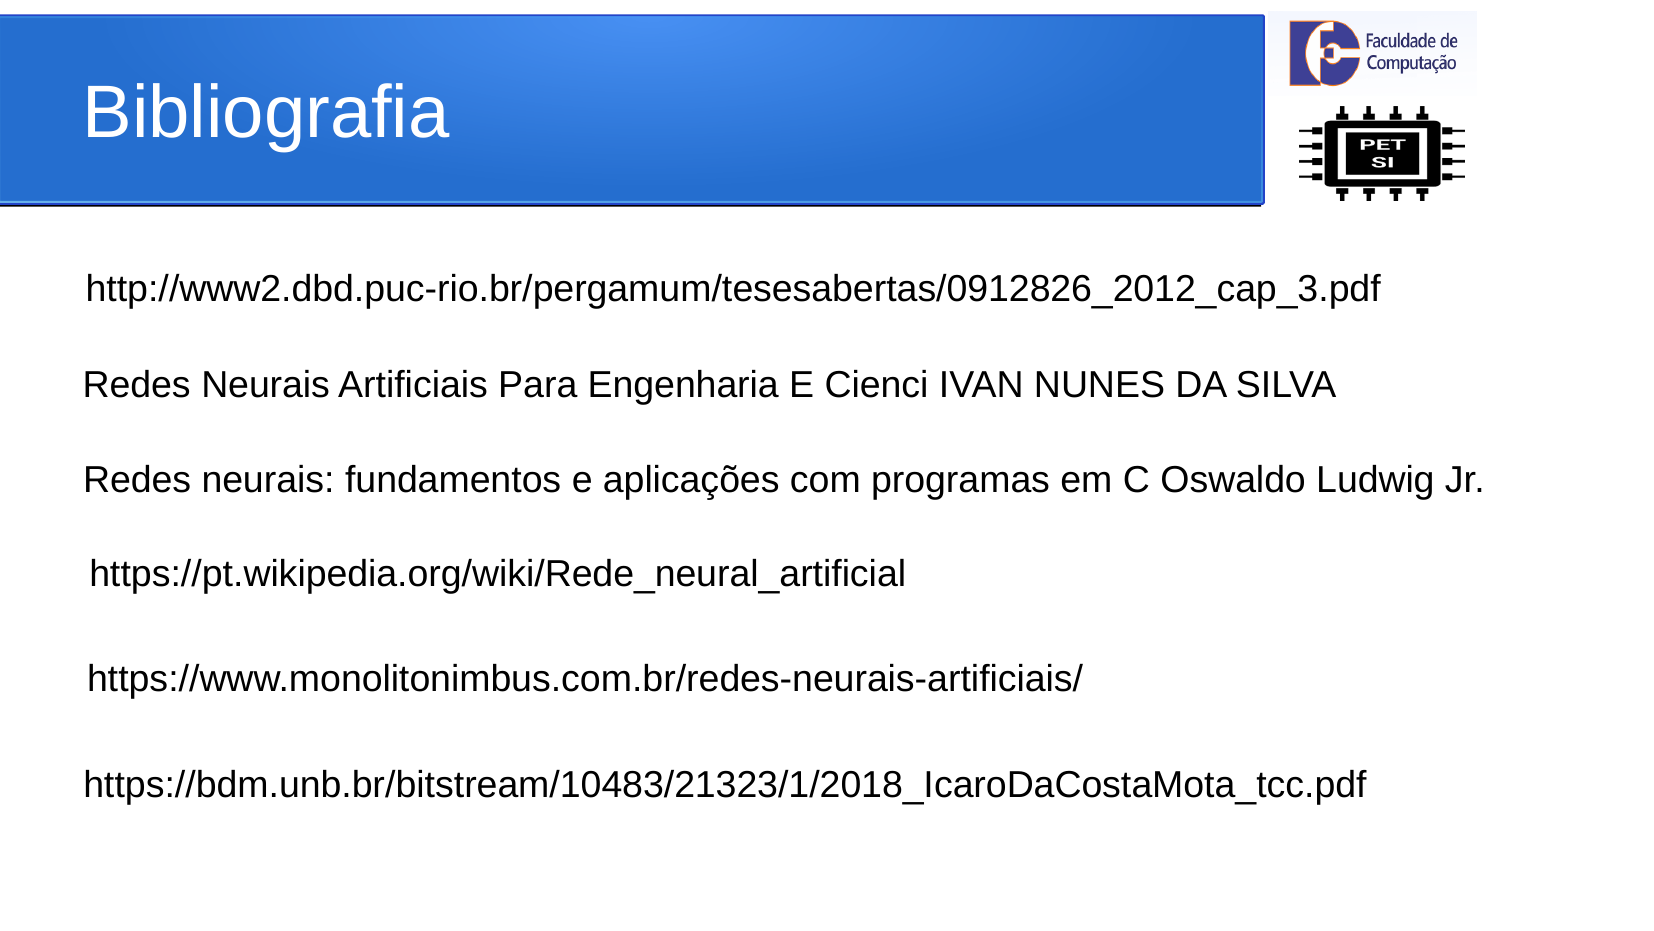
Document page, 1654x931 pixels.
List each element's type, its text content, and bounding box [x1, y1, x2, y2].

picture [1268, 11, 1477, 96]
text_box Redes neurais: fundamentos e aplicações com programas em C Oswaldo Ludwig Jr. [68, 451, 1501, 508]
text_box http://www2.dbd.puc-rio.br/pergamum/tesesabertas/0912826_2012_cap_3.pdf [70, 259, 1397, 317]
text_box Redes Neurais Artificiais Para Engenharia E Cienci IVAN NUNES DA SILVA [67, 355, 1353, 413]
title Bibliografia [82, 35, 1235, 189]
text_box https://www.monolitonimbus.com.br/redes-neurais-artificiais/ [72, 649, 1099, 707]
picture [1299, 106, 1465, 201]
text_box https://bdm.unb.br/bitstream/10483/21323/1/2018_IcaroDaCostaMota_tcc.pdf [68, 755, 1382, 813]
text_box https://pt.wikipedia.org/wiki/Rede_neural_artificial [74, 545, 922, 603]
